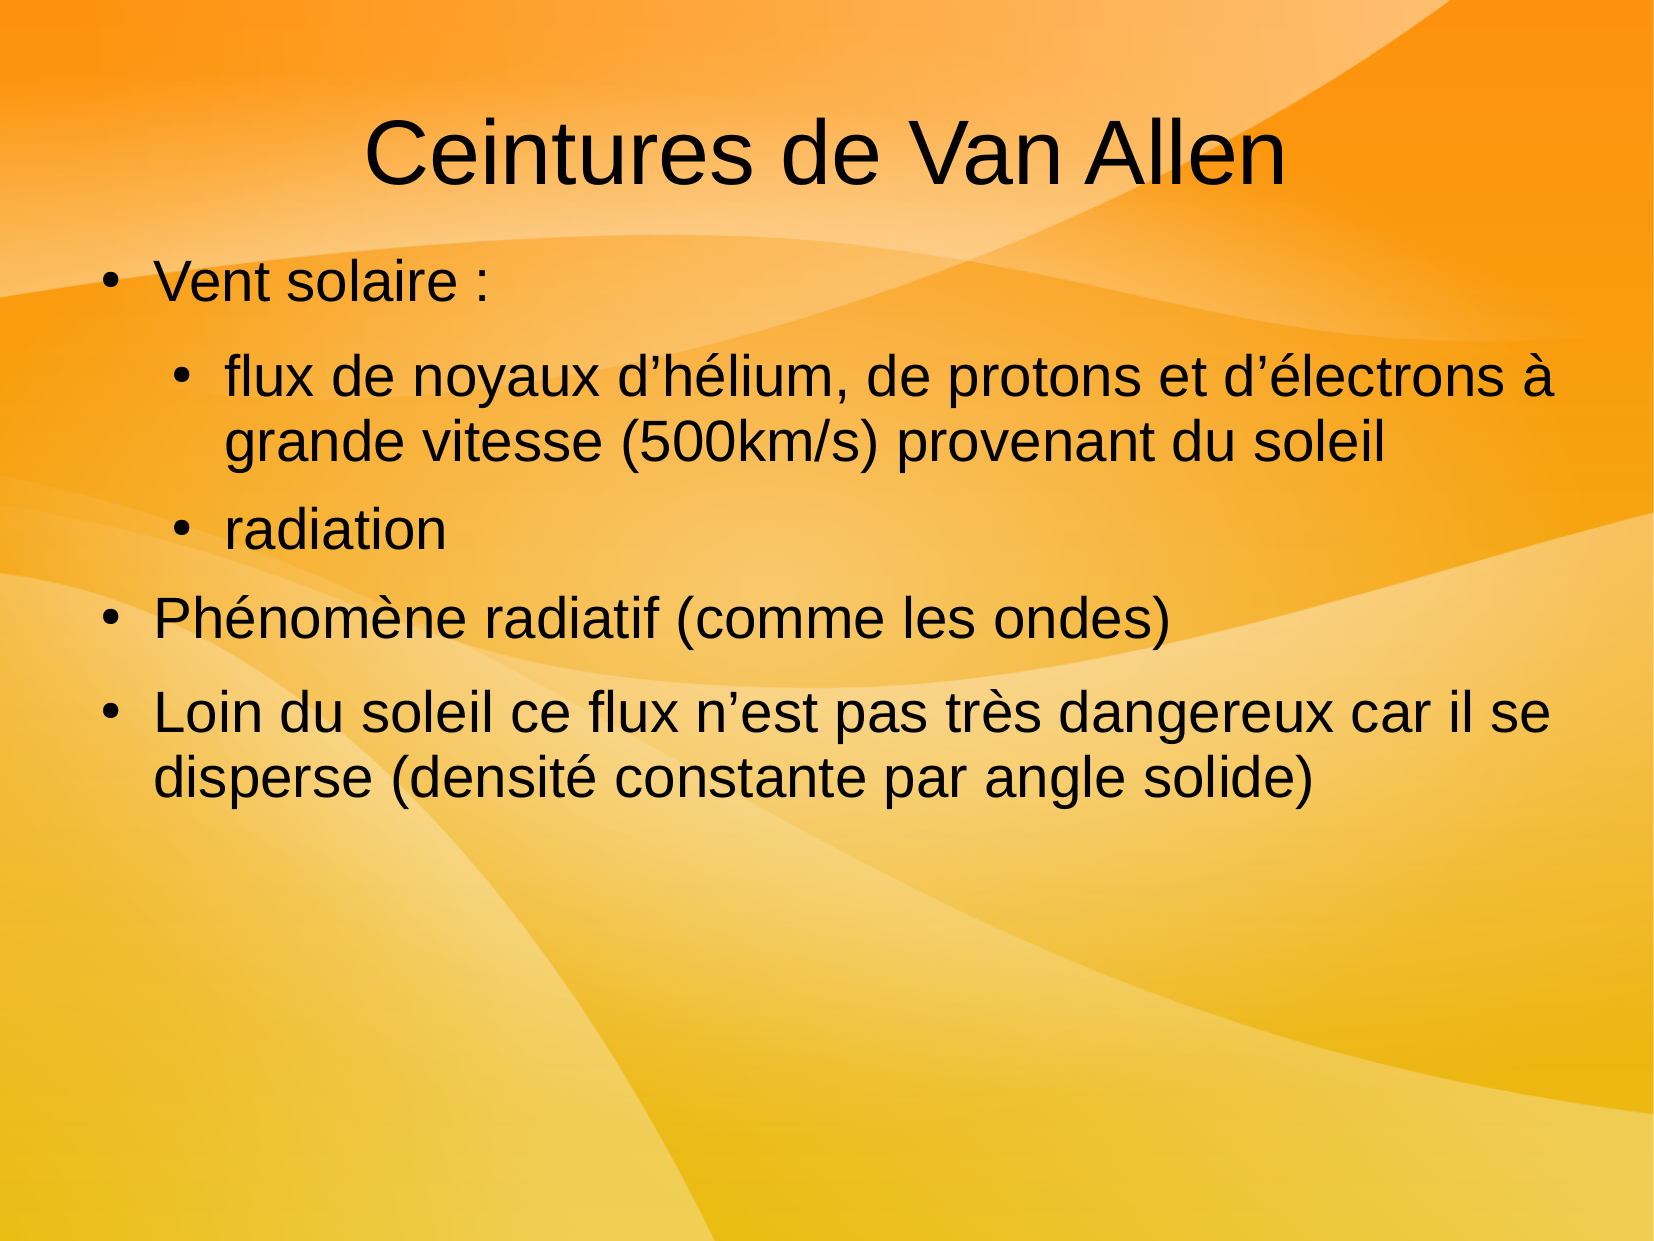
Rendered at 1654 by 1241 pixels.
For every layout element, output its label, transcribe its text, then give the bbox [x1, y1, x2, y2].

list Vent solaire : flux de noyaux d’hélium, de protons et d’électrons à grande vitesse (500km/s) provenant du soleil radiation Phénomène radiatif (comme les ondes) Loin du soleil ce flux n’est pas très dangereux car il se disperse (densité constante par angle solide) [82, 248, 1571, 1233]
picture [0, 0, 1654, 1241]
title Ceintures de Van Allen [82, 49, 1571, 248]
